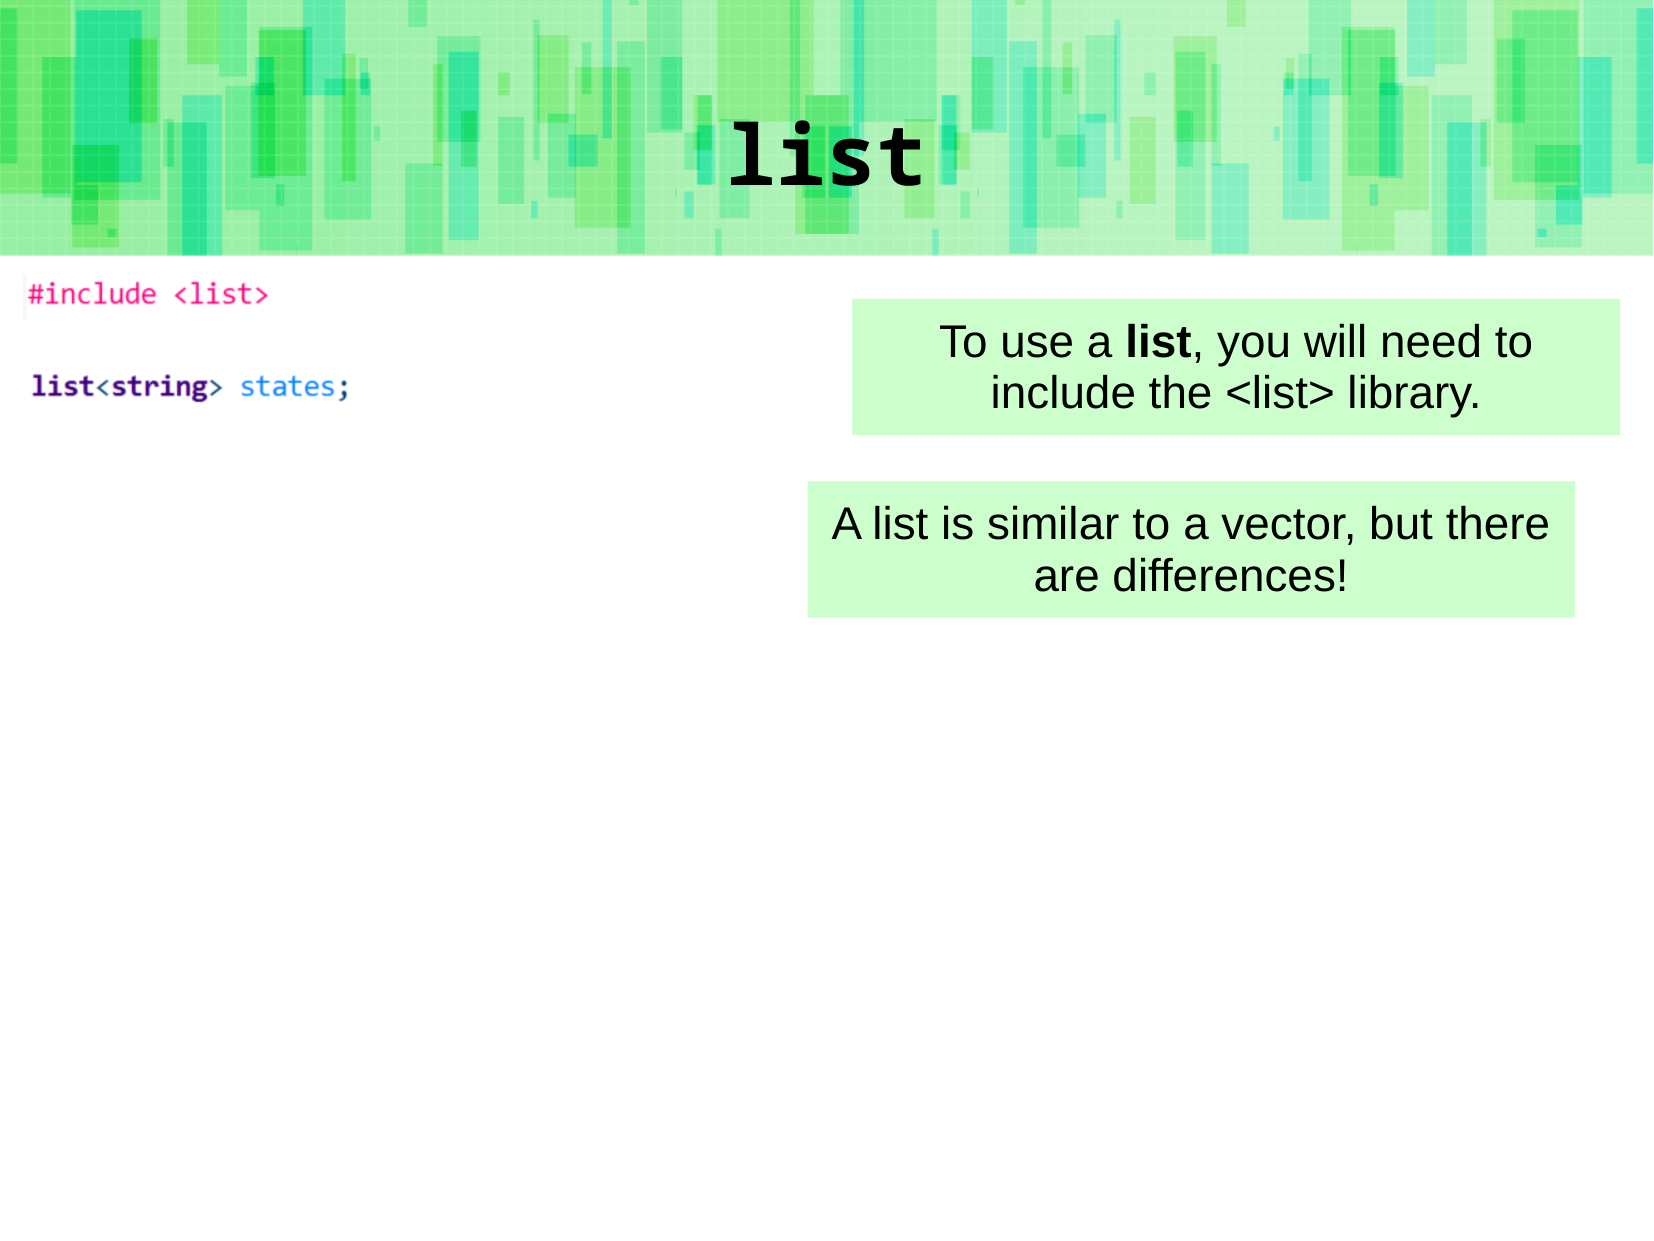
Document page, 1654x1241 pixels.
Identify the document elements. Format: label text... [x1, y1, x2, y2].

text_box A list is similar to a vector, but there are differences! [807, 481, 1576, 618]
picture [0, 0, 1654, 1241]
text_box To use a list, you will need to include the <list> library. [852, 298, 1621, 436]
title list [82, 49, 1571, 257]
